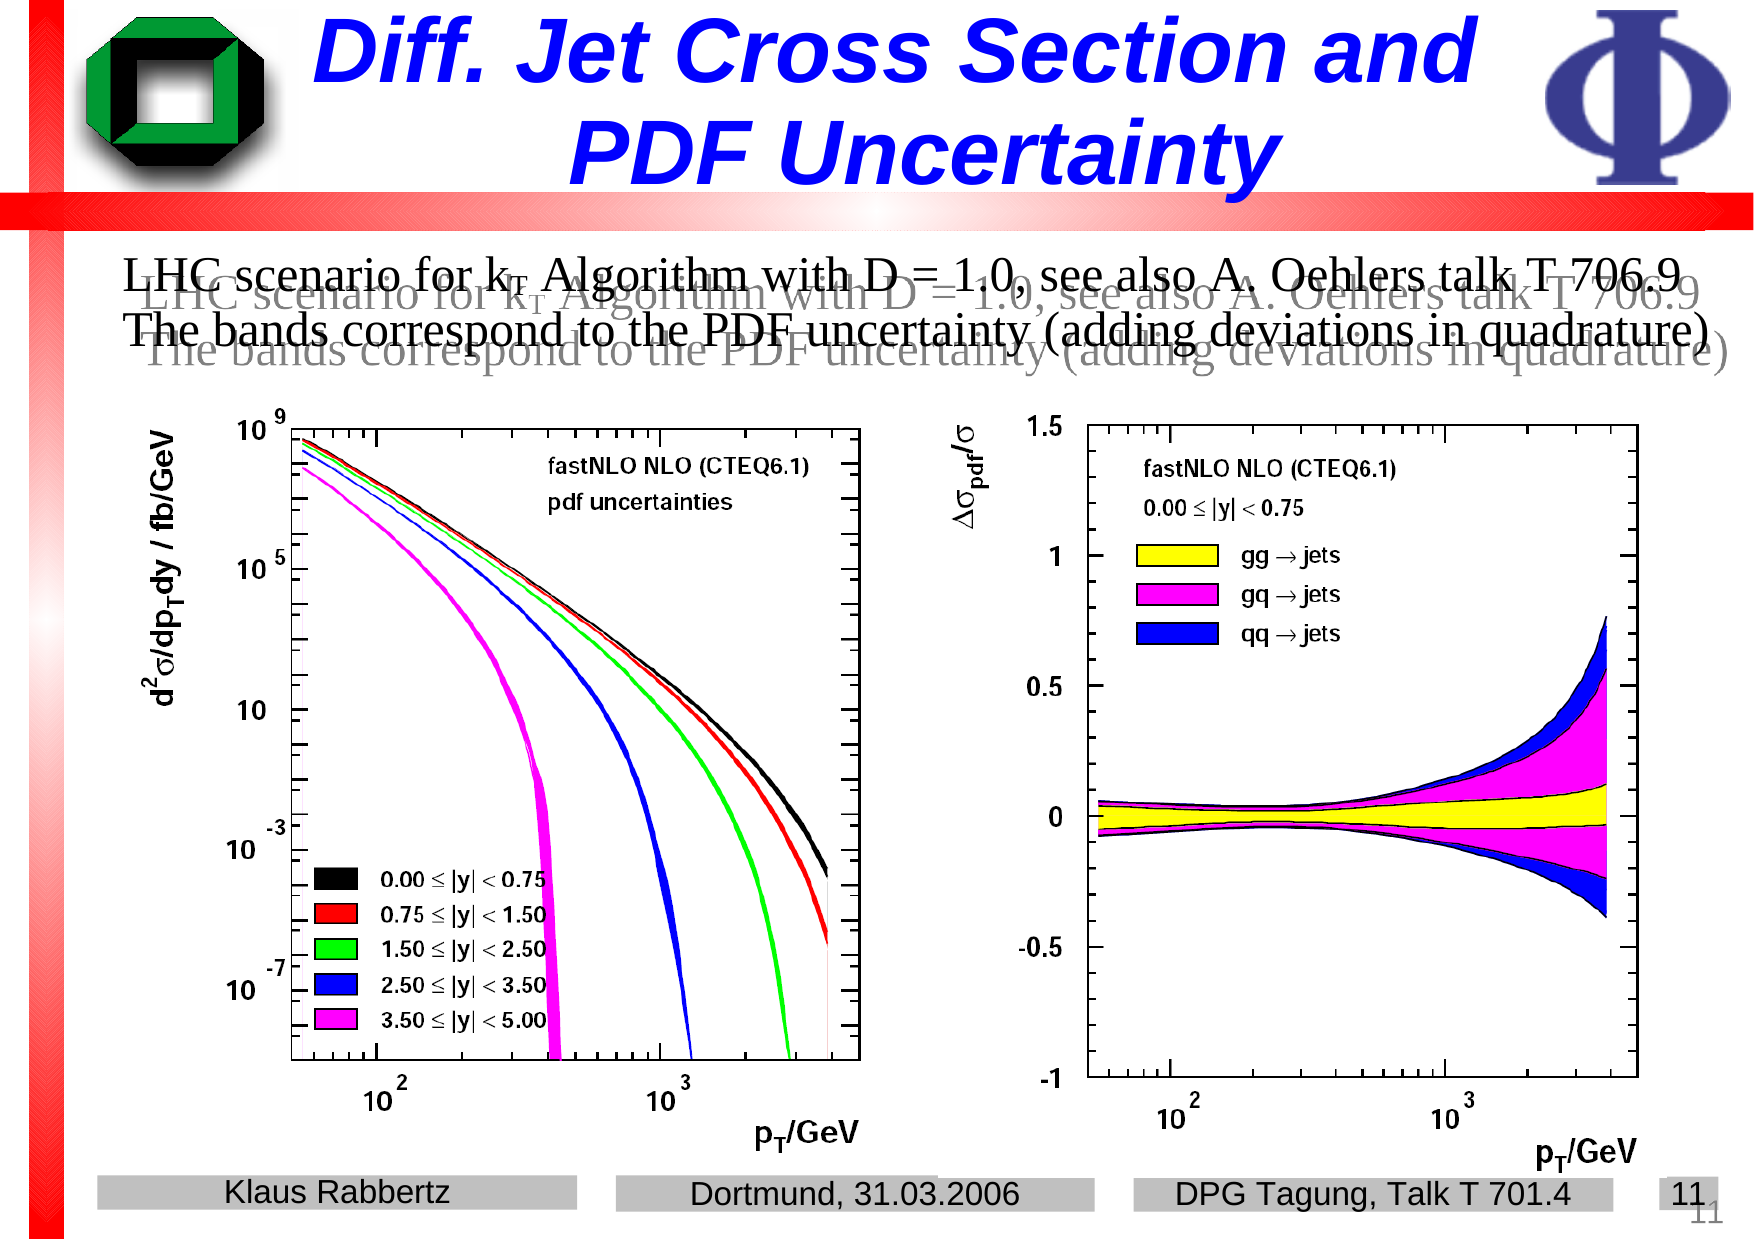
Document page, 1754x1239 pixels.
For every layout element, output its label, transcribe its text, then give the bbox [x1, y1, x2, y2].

picture [938, 400, 1667, 1178]
picture [64, 9, 282, 192]
picture [136, 404, 890, 1159]
picture [1545, 10, 1731, 185]
title Diff. Jet Cross Section and PDF Uncertainty [282, 0, 1509, 206]
text_box LHC scenario for kT Algorithm with D = 1.0, see also A. Oehlers talk T 706.9 The bands correspond to the PDF uncertainty (adding deviations in quadrature) [110, 235, 1731, 396]
